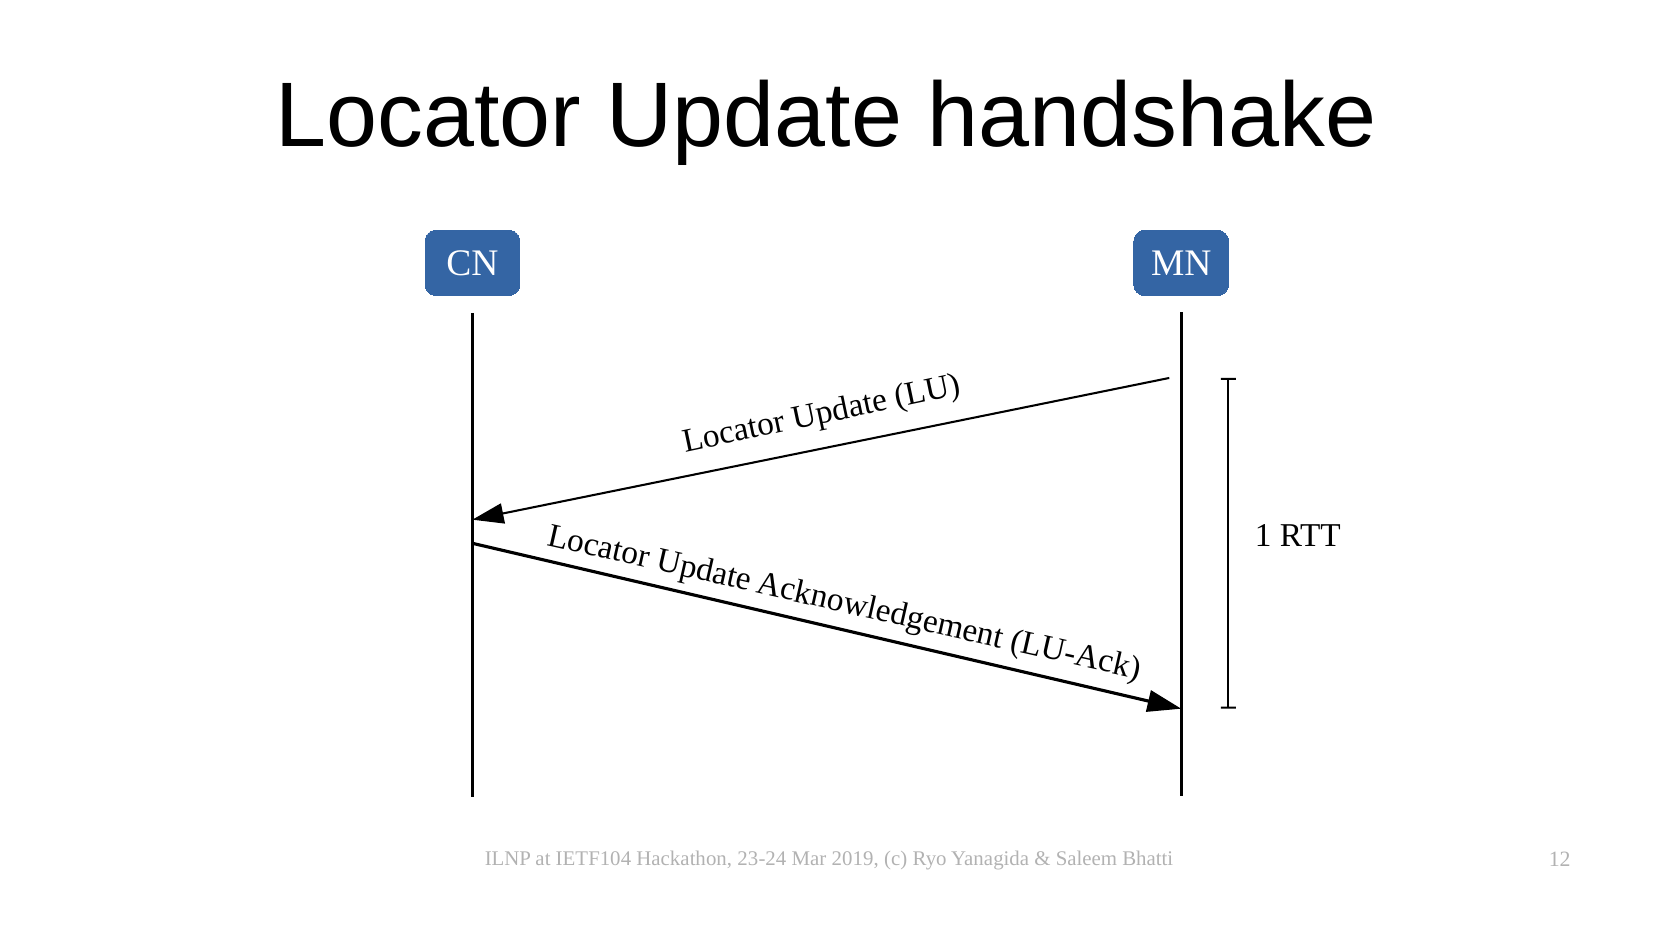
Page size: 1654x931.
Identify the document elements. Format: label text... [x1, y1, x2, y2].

text_box 1 RTT [1240, 509, 1359, 562]
text_box CN [425, 230, 520, 296]
text_box Locator Update (LU) [663, 354, 980, 470]
text_box MN [1133, 230, 1229, 296]
text_box Locator Update Acknowledgement (LU-Ack) [528, 505, 1162, 698]
title Locator Update handshake [82, 37, 1571, 193]
